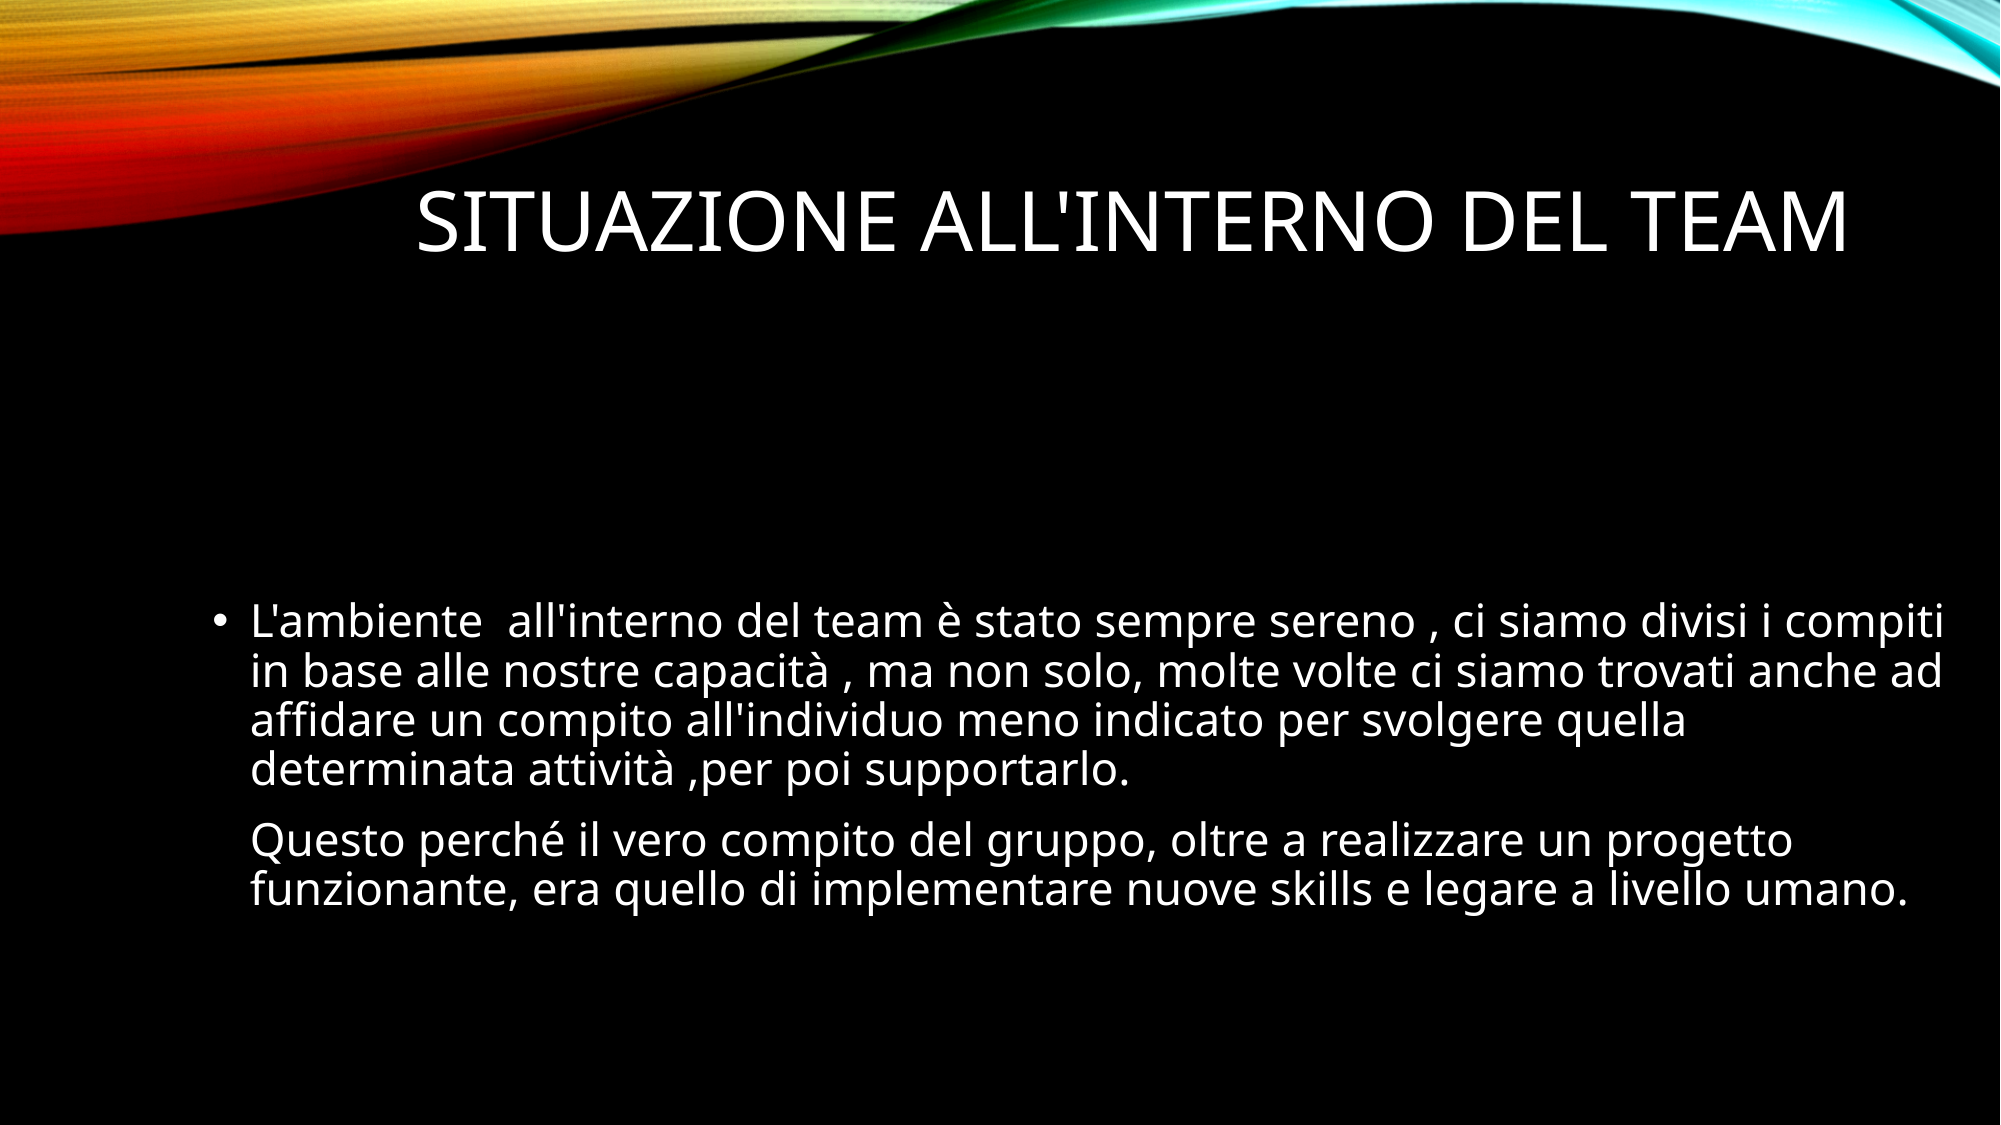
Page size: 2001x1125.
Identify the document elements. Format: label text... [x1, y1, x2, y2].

picture [0, 0, 2000, 237]
list L'ambiente all'interno del team è stato sempre sereno , ci siamo divisi i compiti in base alle nostre capacità , ma non solo, molte volte ci siamo trovati anche ad affidare un compito all'individuo meno indicato per svolgere quella determinata attività ,per poi supportarlo. Questo perché il vero compito del gruppo, oltre a realizzare un progetto funzionante, era quello di implementare nuove skills e legare a livello umano. [197, 590, 1973, 1125]
title Situazione all'interno del team [35, 118, 1890, 331]
